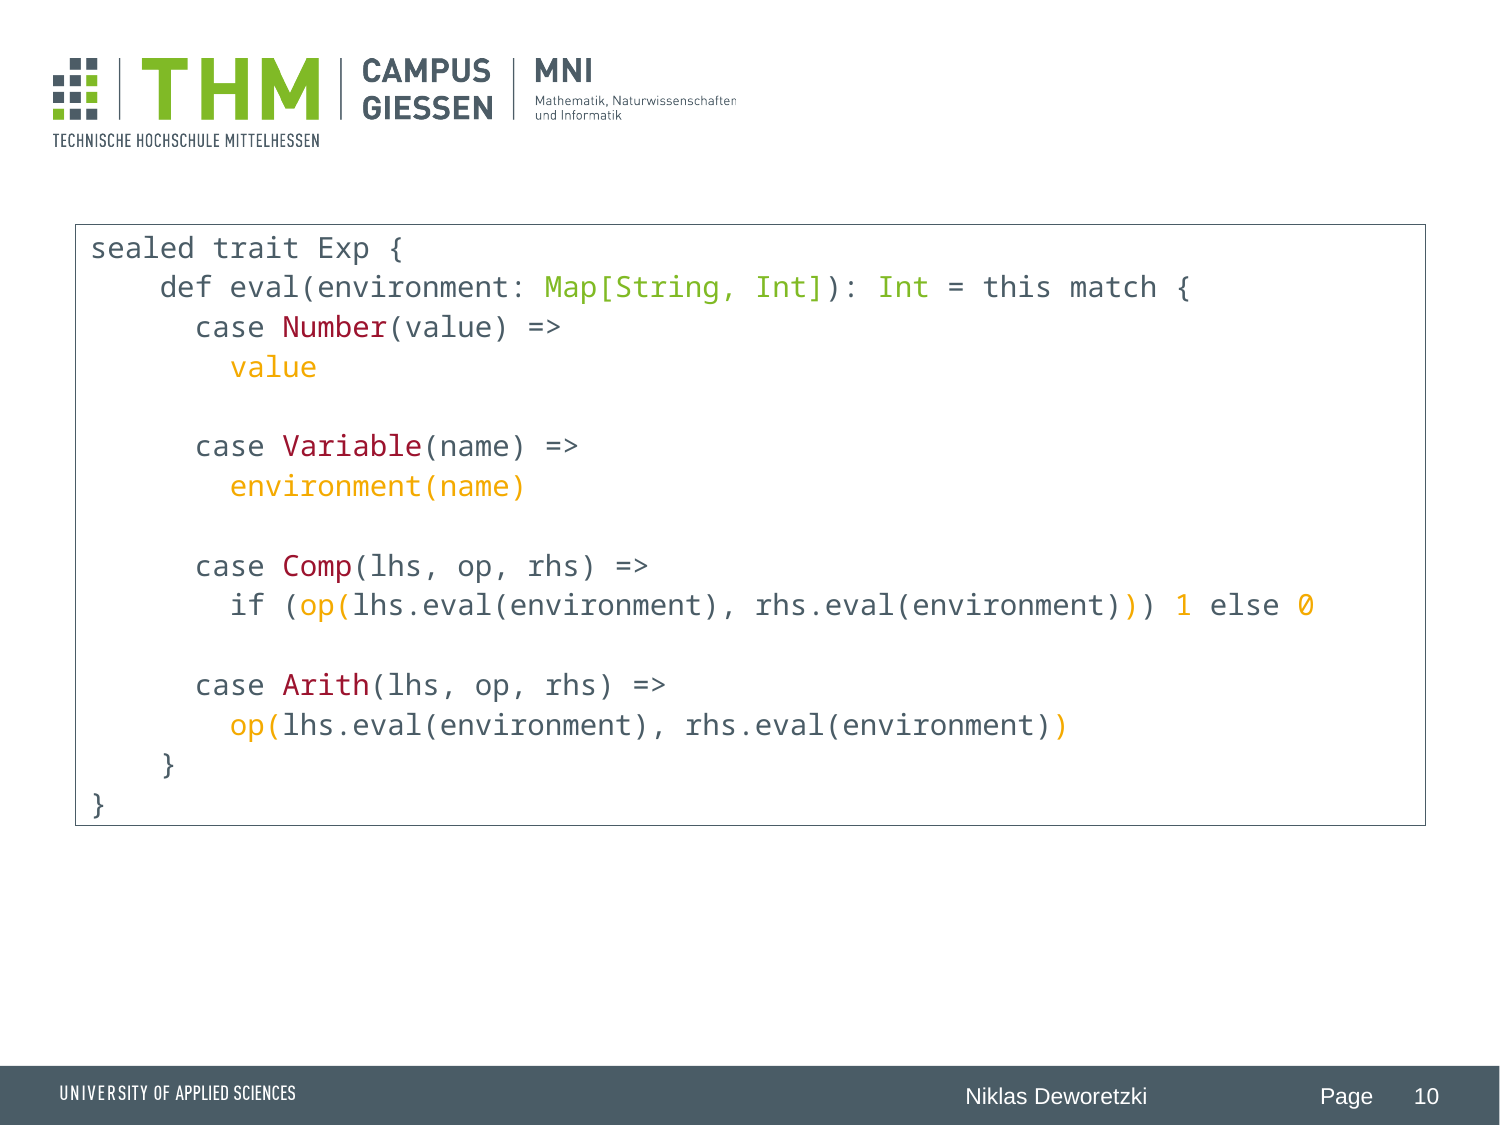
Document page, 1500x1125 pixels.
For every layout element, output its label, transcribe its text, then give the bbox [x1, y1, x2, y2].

picture [59, 1082, 296, 1104]
slide_number <number> [1376, 1073, 1455, 1118]
picture [53, 58, 736, 147]
text_box sealed trait Exp { def eval(environment: Map[String, Int]): Int = this match { case Number(value) => value case Variable(name) => environment(name) case Comp(lhs, op, rhs) => if (op(lhs.eval(environment), rhs.eval(environment))) 1 else 0 case Arith(lhs, op, rhs) => op(lhs.eval(environment), rhs.eval(environment)) } } [75, 224, 1426, 826]
